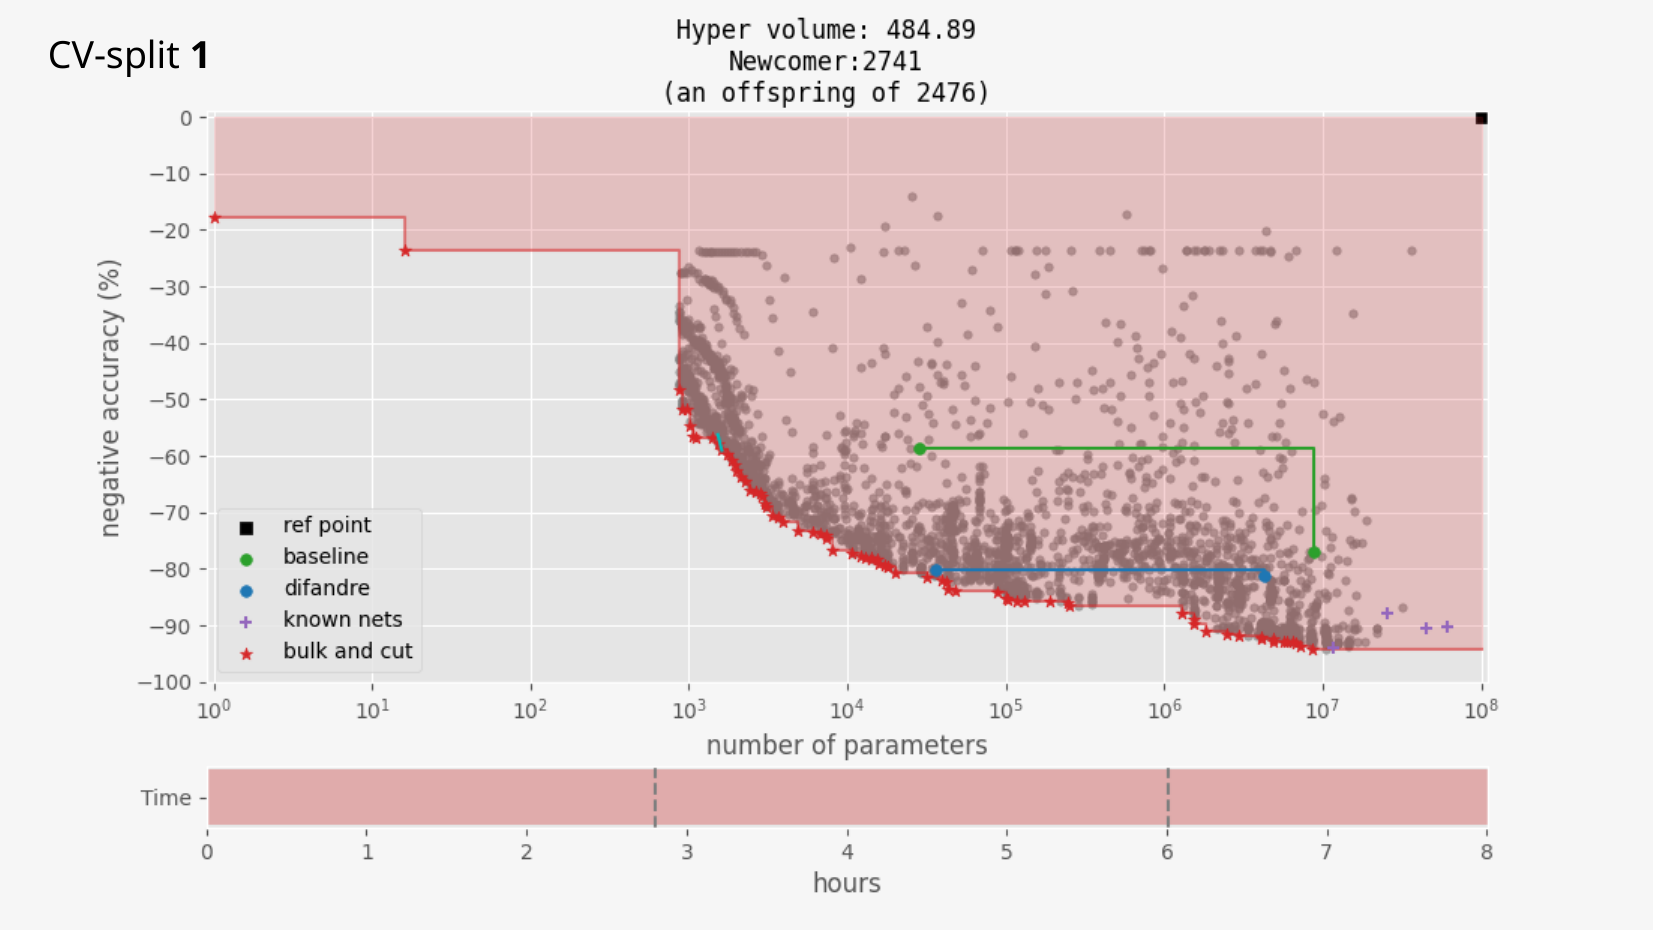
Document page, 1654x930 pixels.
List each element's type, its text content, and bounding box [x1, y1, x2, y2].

text_box CV-split 1 [33, 21, 226, 79]
picture [0, 0, 1653, 930]
